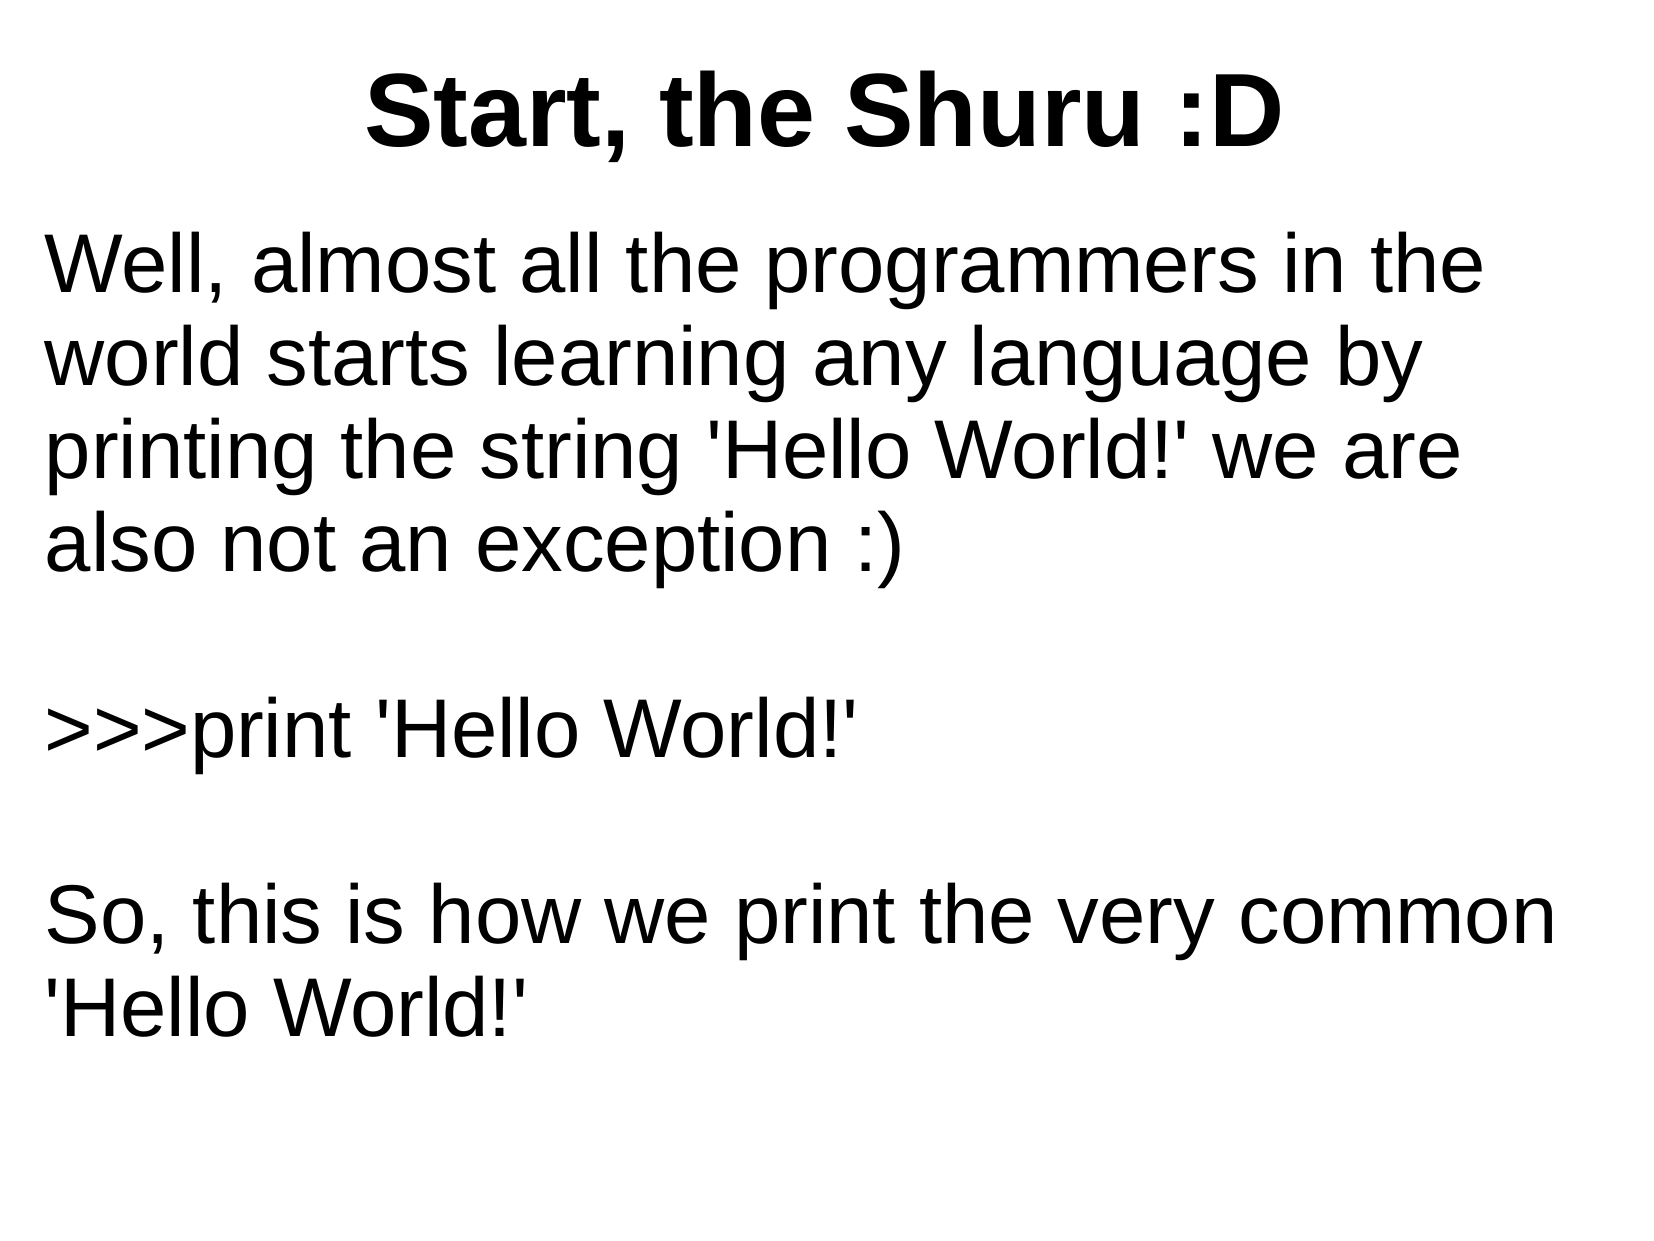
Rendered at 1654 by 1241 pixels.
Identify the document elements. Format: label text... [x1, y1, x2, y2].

text_box Well, almost all the programmers in the world starts learning any language by printing the string 'Hello World!' we are also not an exception :) >>>print 'Hello World!' So, this is how we print the very common 'Hello World!' [30, 210, 1606, 1065]
text_box Start, the Shuru :D [45, 45, 1606, 177]
